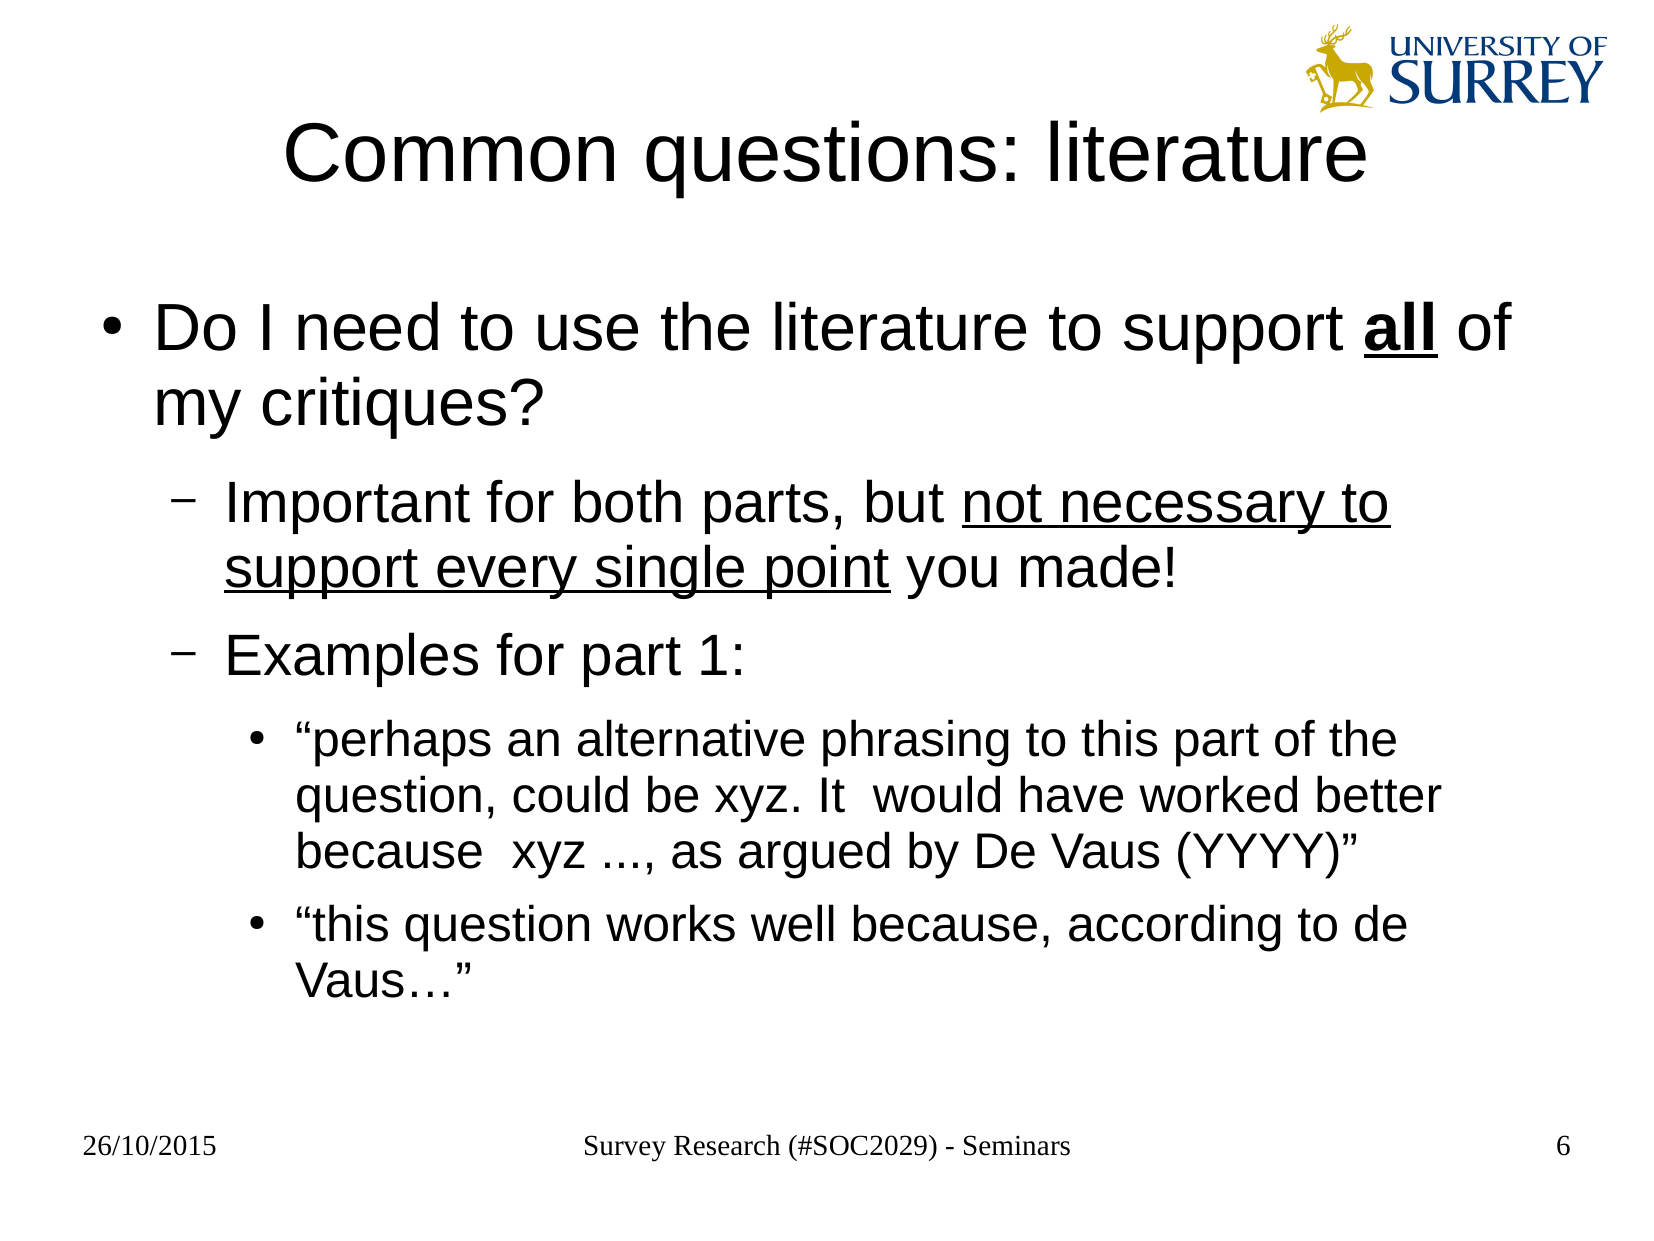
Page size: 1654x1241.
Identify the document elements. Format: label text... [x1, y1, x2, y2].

title Common questions: literature [82, 49, 1571, 257]
picture [1306, 23, 1607, 113]
list Do I need to use the literature to support all of my critiques? Important for both parts, but not necessary to support every single point you made! Examples for part 1: “perhaps an alternative phrasing to this part of the question, could be xyz. It would have worked better because xyz ..., as argued by De Vaus (YYYY)” “this question works well because, according to de Vaus…” [82, 290, 1571, 1010]
